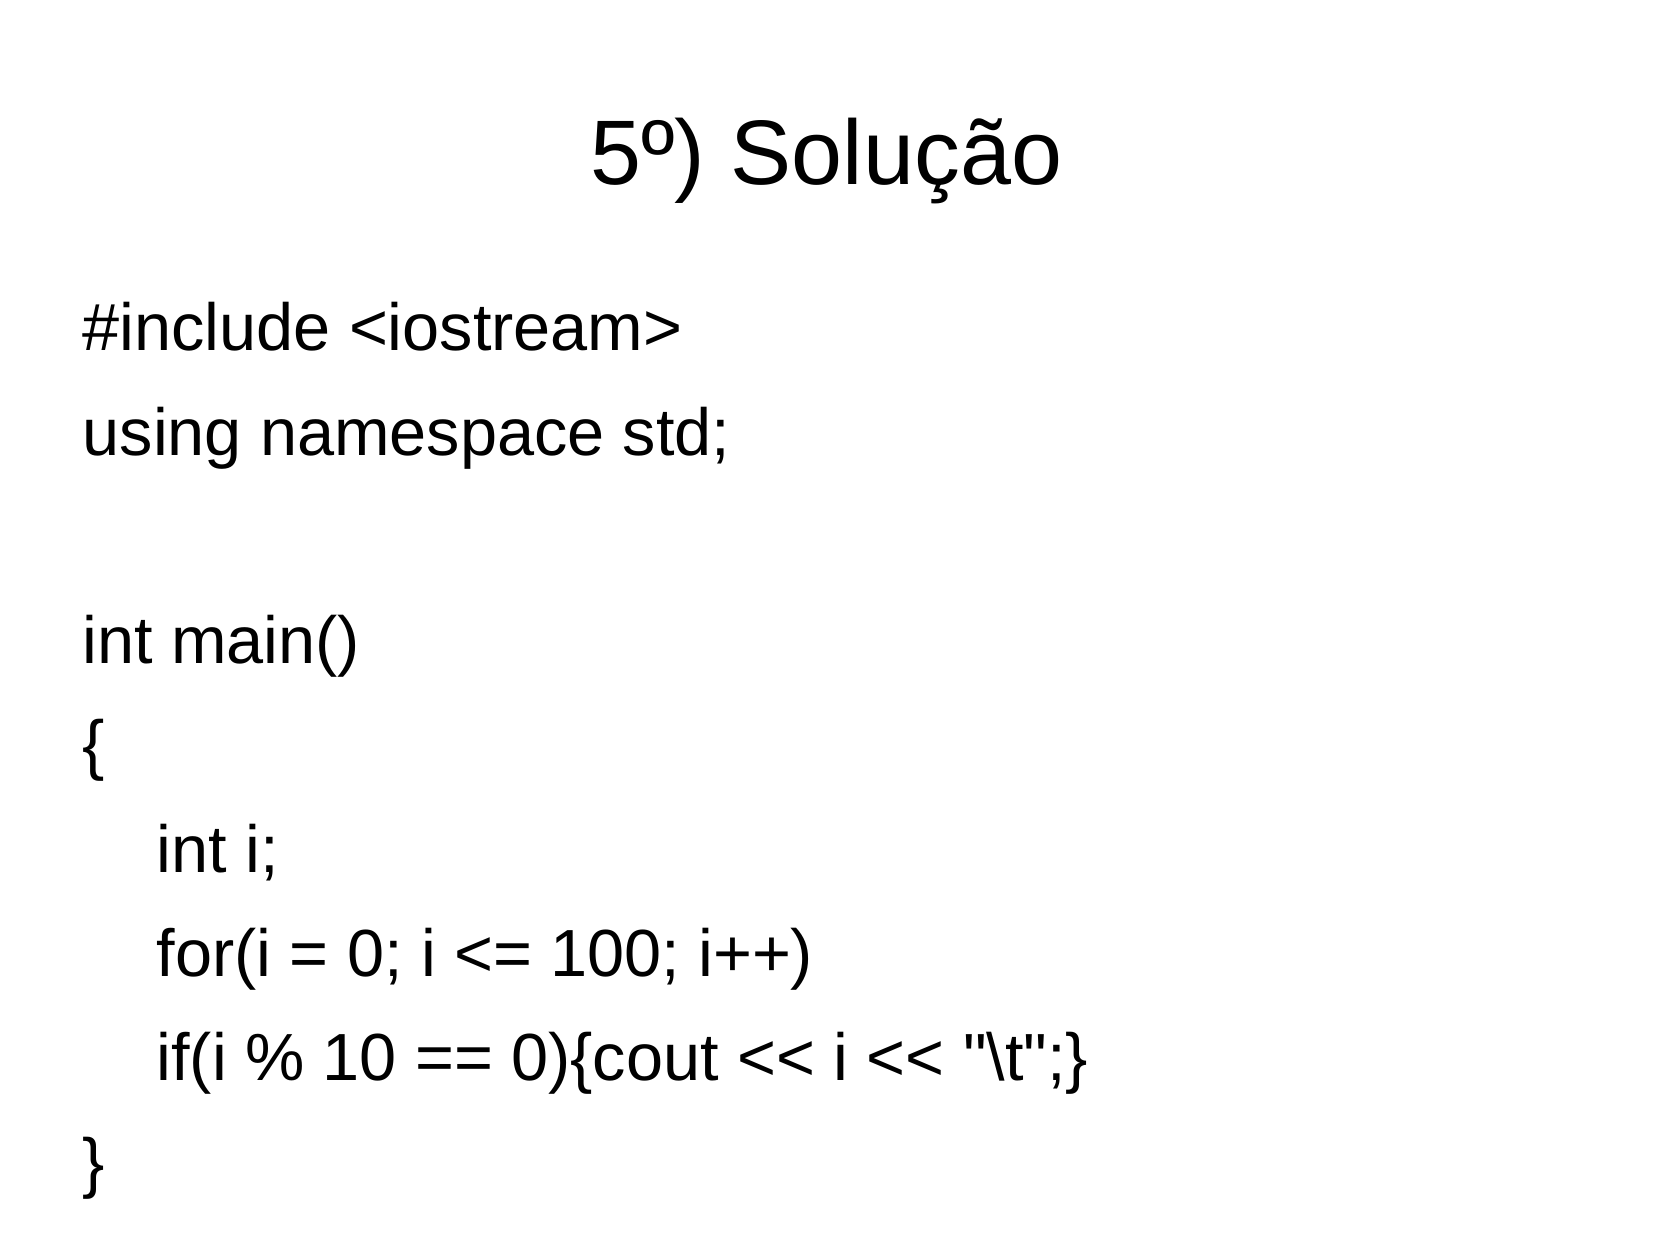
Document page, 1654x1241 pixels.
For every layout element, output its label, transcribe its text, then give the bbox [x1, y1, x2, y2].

title 5º) Solução [82, 49, 1571, 257]
list #include <iostream> using namespace std; int main() { int i; for(i = 0; i <= 100; i++) if(i % 10 == 0){cout << i << "\t";} } [82, 290, 1571, 1200]
